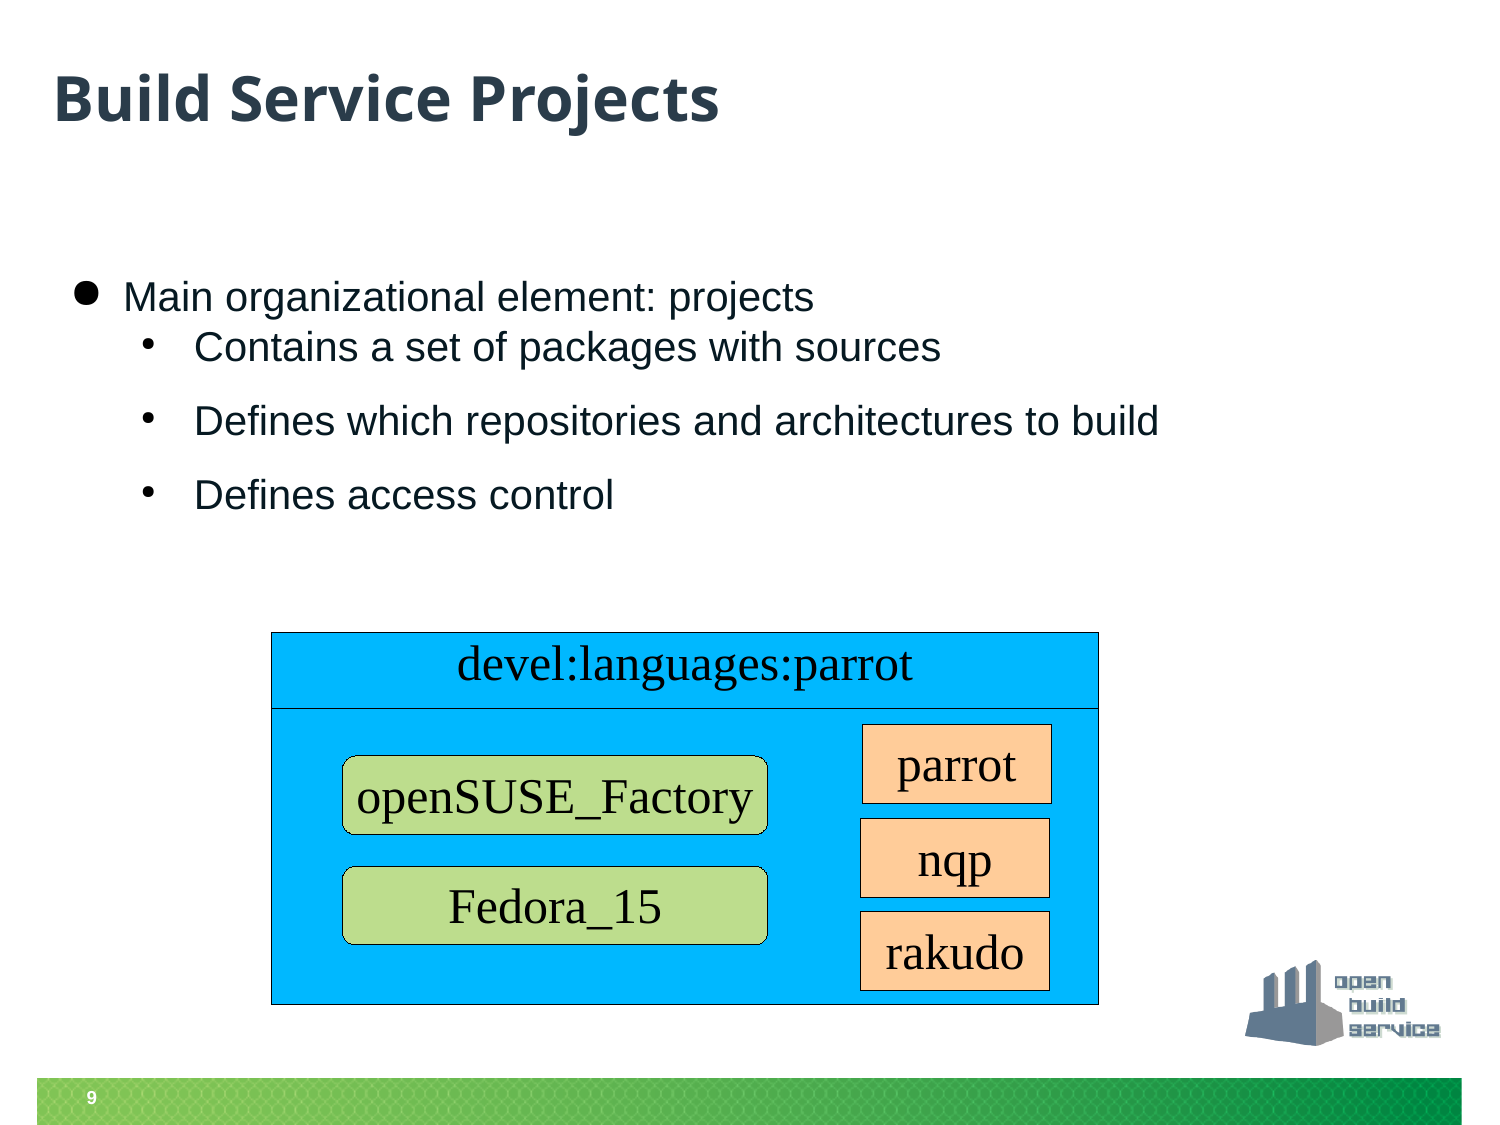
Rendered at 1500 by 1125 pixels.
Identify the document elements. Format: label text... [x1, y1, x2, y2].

text_box rakudo [860, 911, 1050, 991]
text_box nqp [860, 818, 1050, 898]
picture [1245, 960, 1441, 1046]
title Build Service Projects [37, 51, 1388, 209]
picture [37, 1078, 1462, 1125]
text_box Fedora_15 [342, 866, 768, 945]
text_box devel:languages:parrot [271, 709, 1099, 1005]
list Main organizational element: projects Contains a set of packages with sources Defines which repositories and architectures to build Defines access control [37, 262, 1388, 1005]
text_box parrot [862, 724, 1052, 804]
text_box openSUSE_Factory [342, 755, 768, 835]
text_box devel:languages:parrot [271, 632, 1099, 708]
